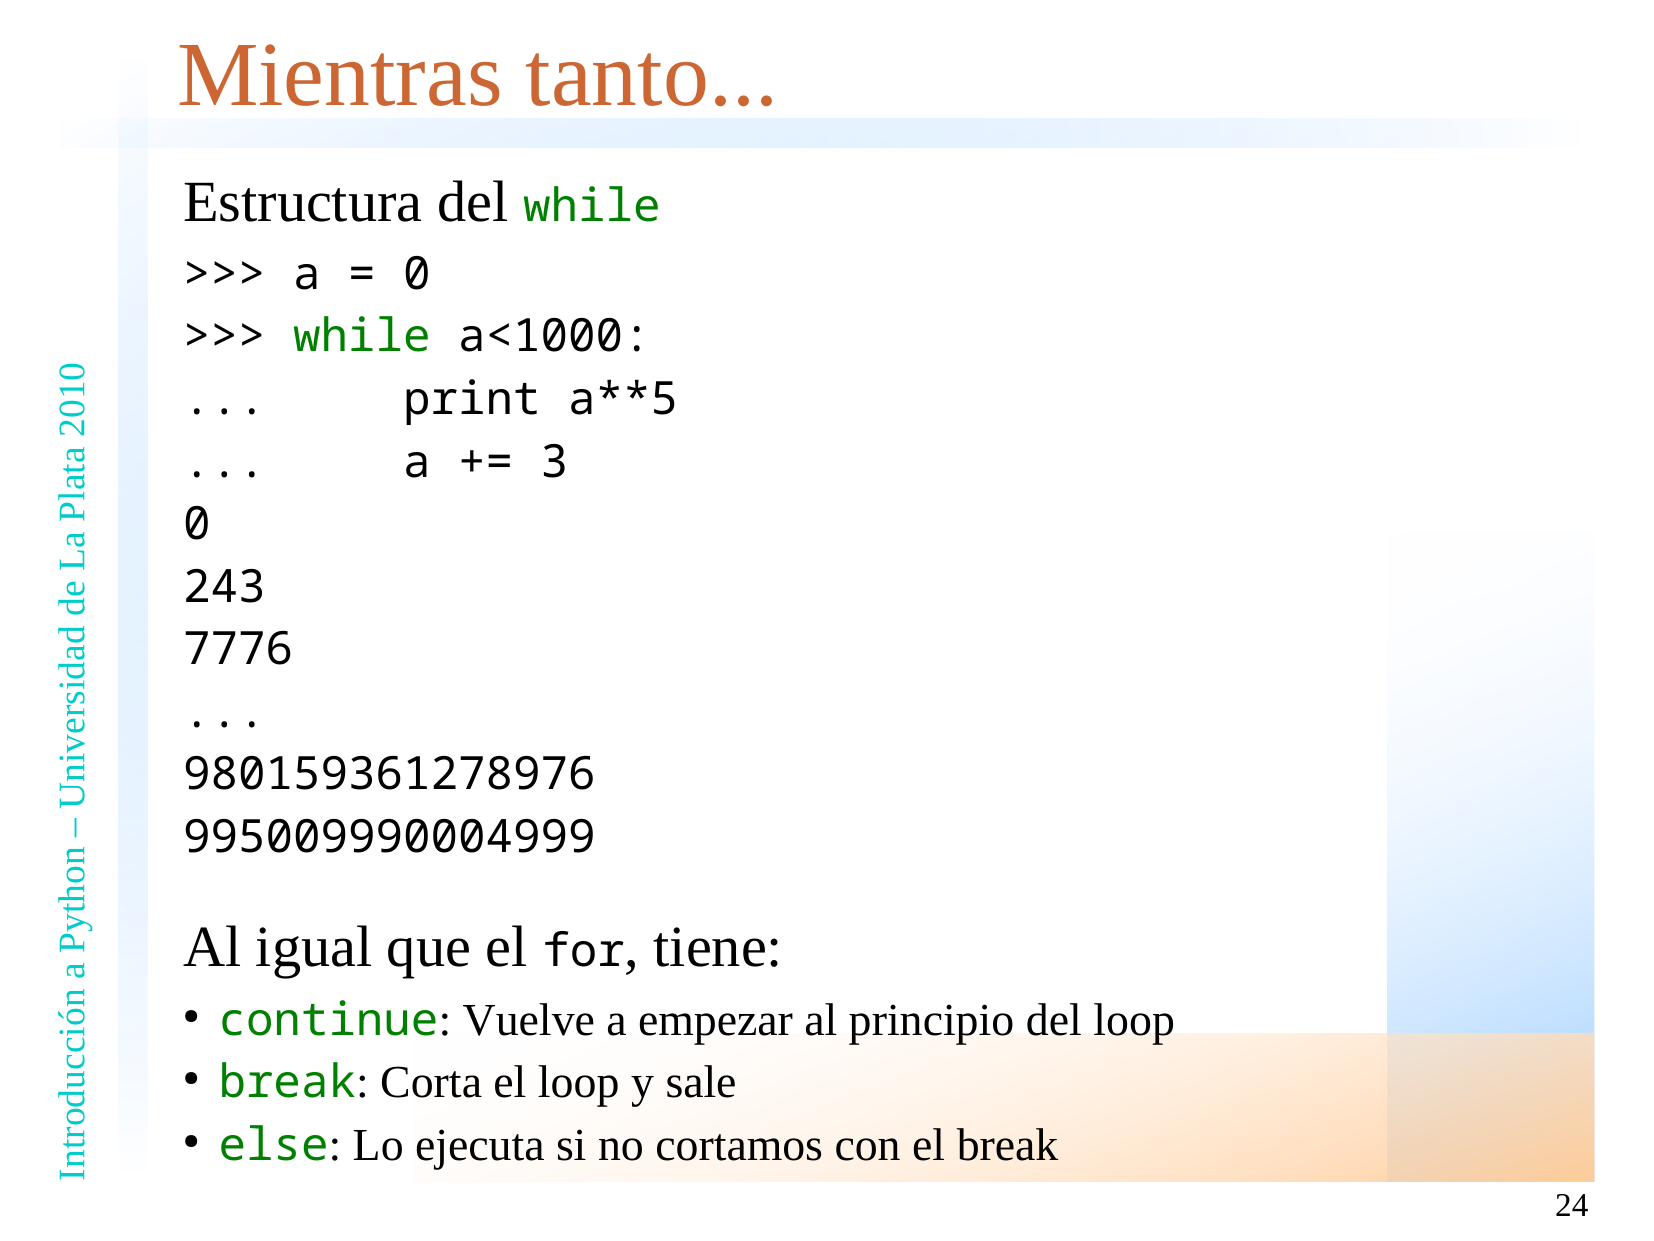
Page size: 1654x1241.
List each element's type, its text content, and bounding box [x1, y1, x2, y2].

title Mientras tanto... [177, 0, 1595, 150]
text_box Estructura del while >>> a = 0 >>> while a<1000: ... print a**5 ... a += 3 0 243 7776 ... 980159361278976 995009990004999 Al igual que el for, tiene: continue: Vuelve a empezar al principio del loop break: Corta el loop y sale else: Lo ejecuta si no cortamos con el break [147, 161, 1595, 1182]
